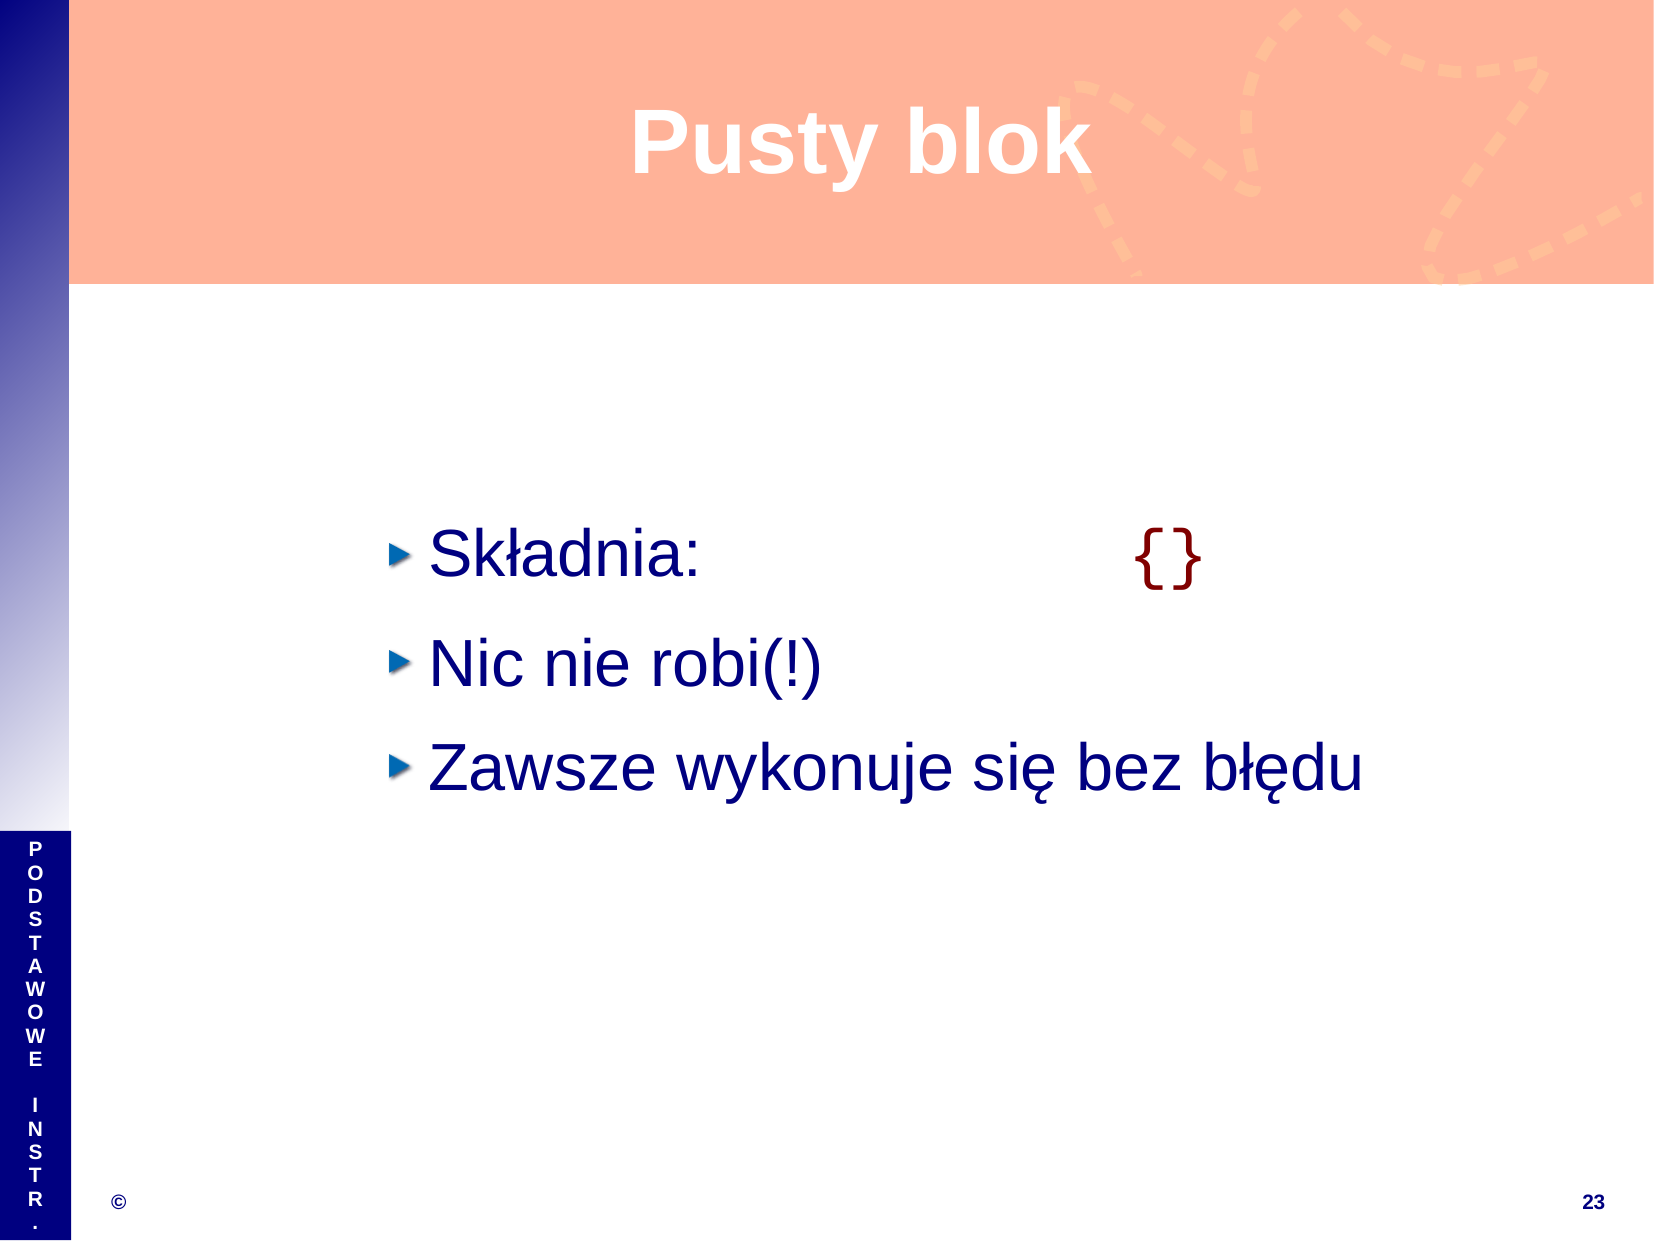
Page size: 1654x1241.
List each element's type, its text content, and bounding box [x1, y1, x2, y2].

text_box P O D S T A W O W E I N S T R . [0, 830, 71, 1241]
title Pusty blok [69, 37, 1654, 246]
list Składnia: {} Nic nie robi(!) Zawsze wykonuje się bez błędu [357, 516, 1366, 805]
